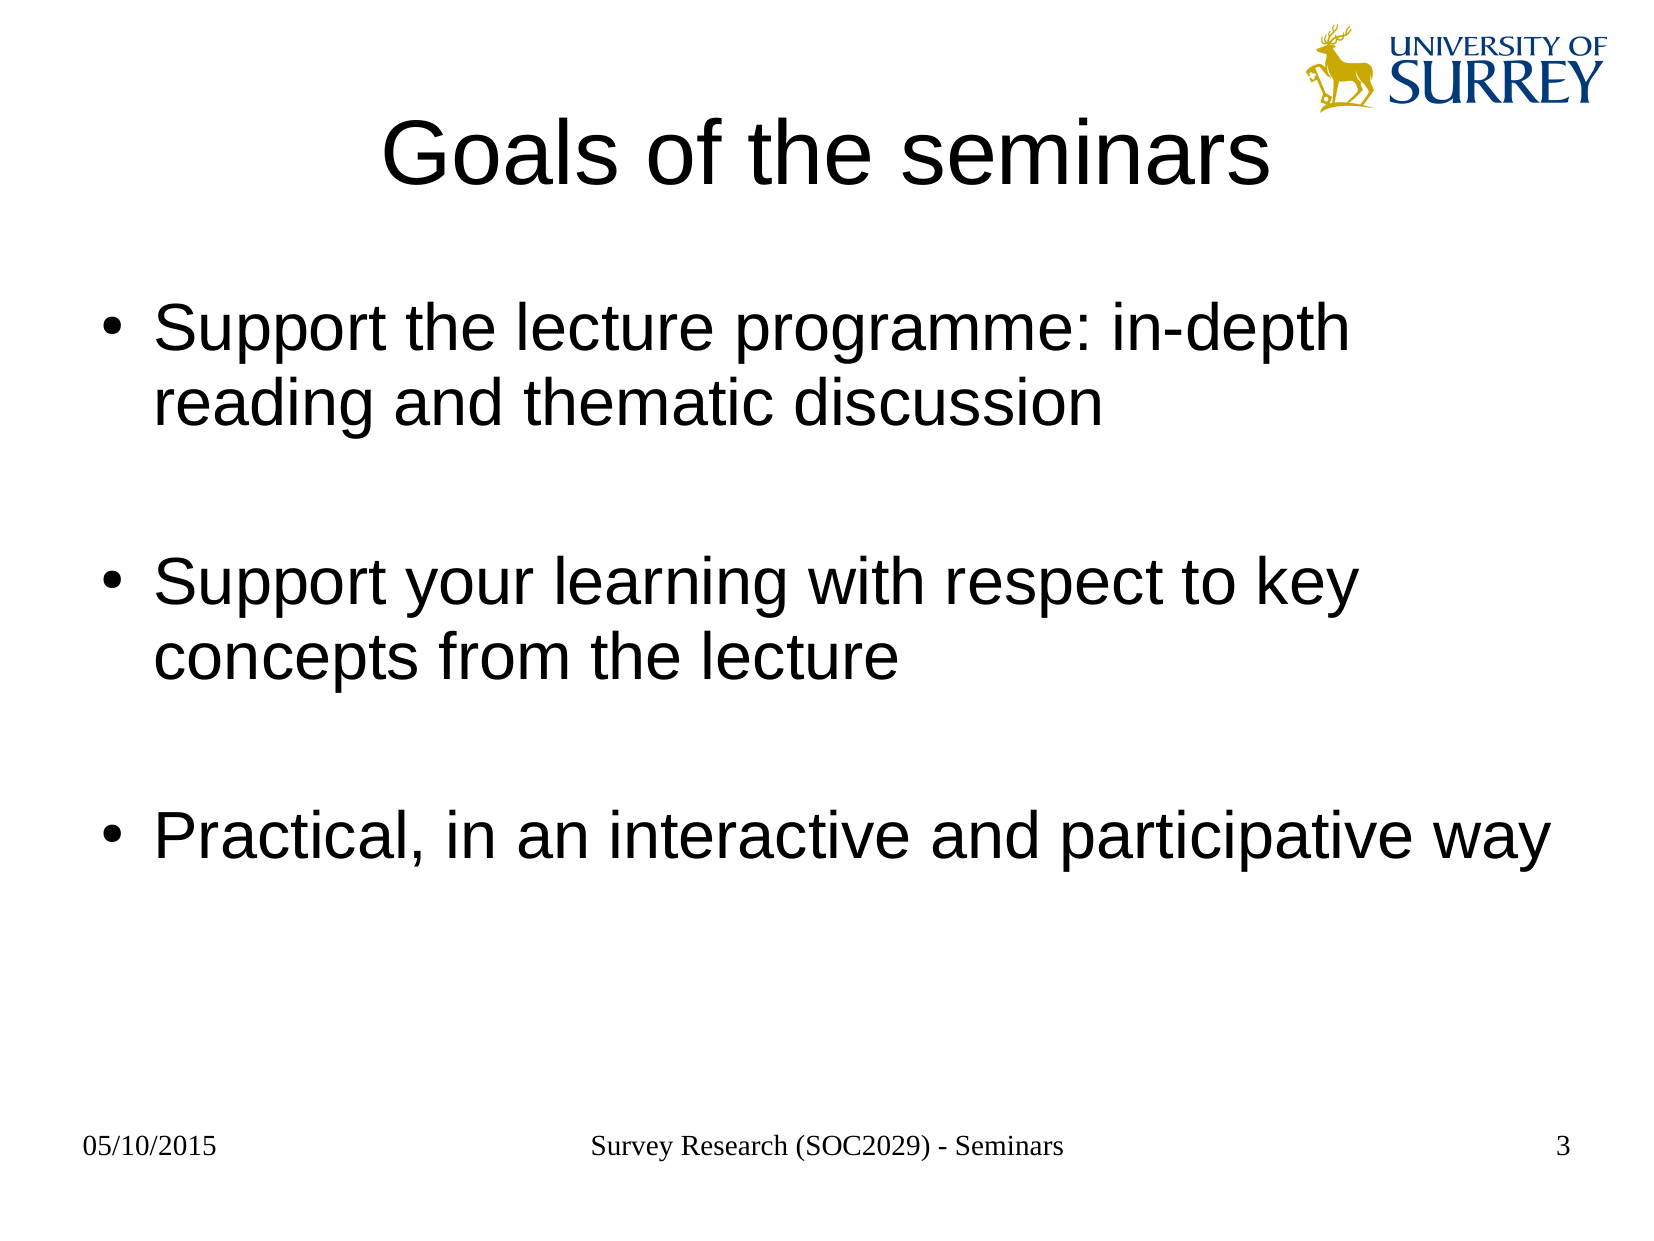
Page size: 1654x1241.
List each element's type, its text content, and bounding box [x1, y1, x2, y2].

list Support the lecture programme: in-depth reading and thematic discussion Support your learning with respect to key concepts from the lecture Practical, in an interactive and participative way [82, 290, 1571, 1010]
title Goals of the seminars [82, 49, 1571, 257]
picture [1306, 23, 1607, 113]
